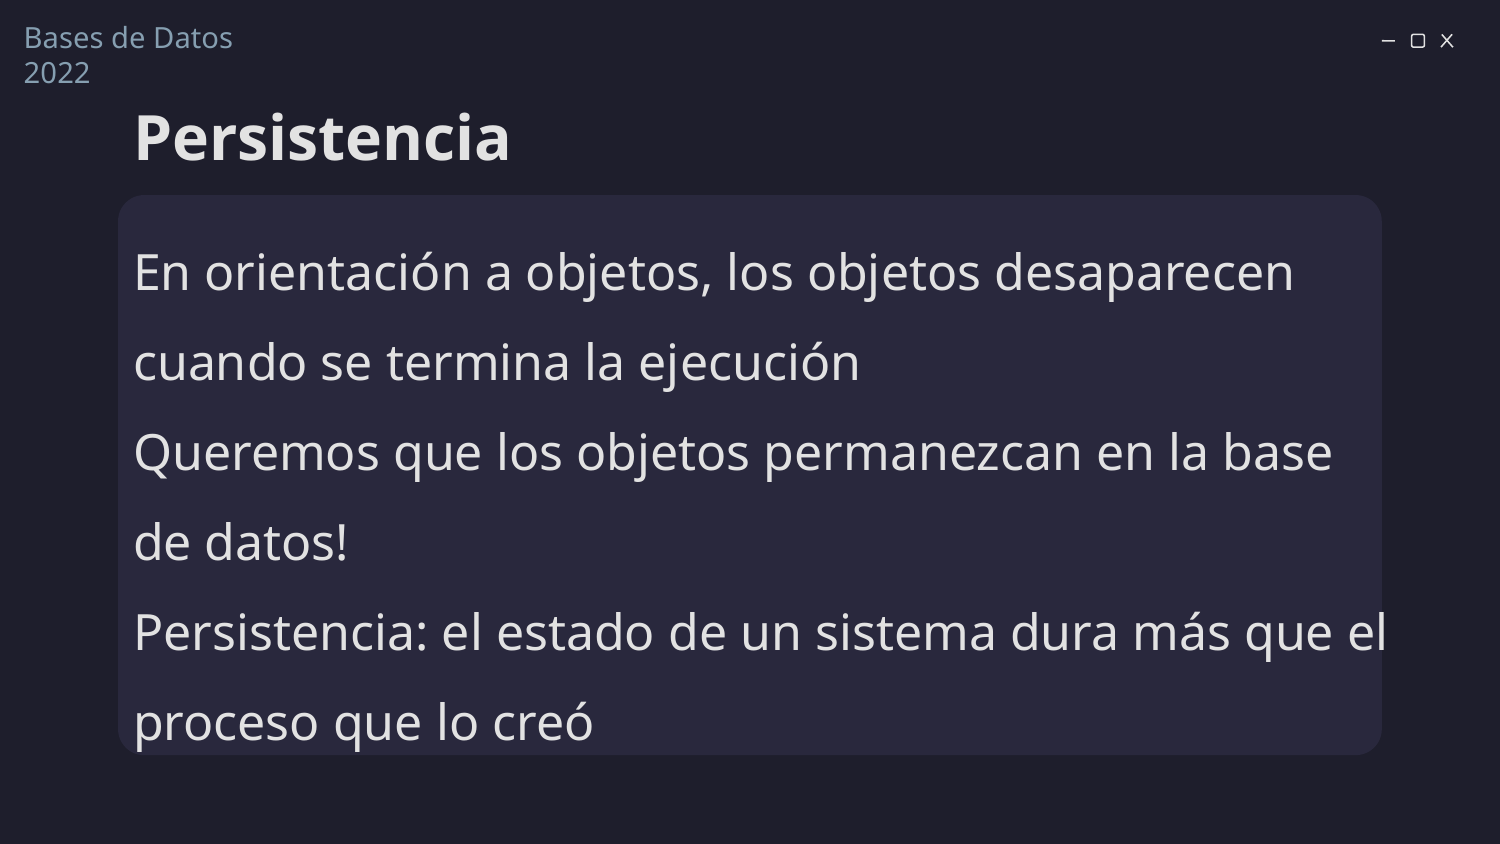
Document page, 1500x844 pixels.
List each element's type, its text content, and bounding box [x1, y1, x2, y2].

list En orientación a objetos, los objetos desaparecen cuando se termina la ejecución Queremos que los objetos permanezcan en la base de datos! Persistencia: el estado de un sistema dura más que el proceso que lo creó [118, 195, 1419, 750]
title Persistencia [118, 88, 1382, 183]
